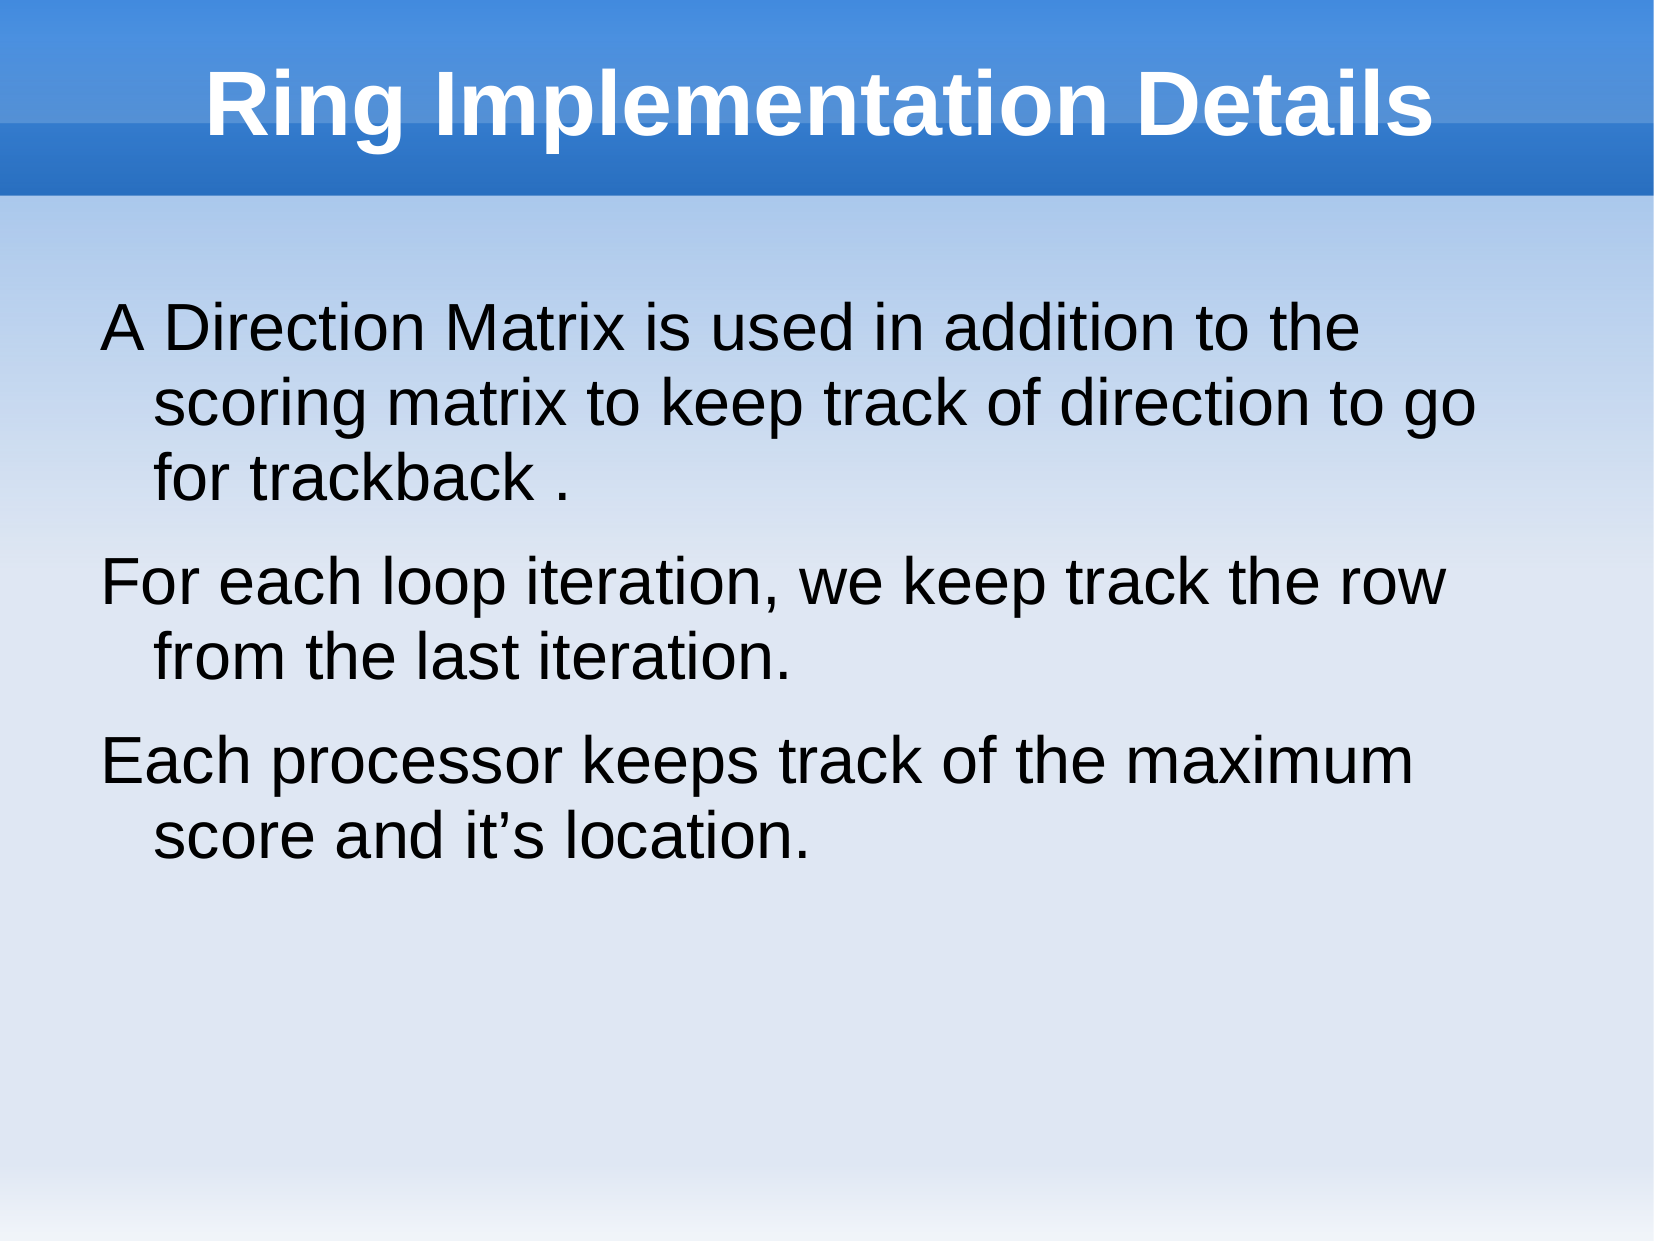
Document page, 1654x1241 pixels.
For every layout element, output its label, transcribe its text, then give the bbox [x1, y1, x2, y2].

picture [0, 0, 1654, 1241]
title Ring Implementation Details [76, 7, 1565, 200]
list A Direction Matrix is used in addition to the scoring matrix to keep track of direction to go for trackback . For each loop iteration, we keep track the row from the last iteration. Each processor keeps track of the maximum score and it’s location. [82, 290, 1571, 1094]
